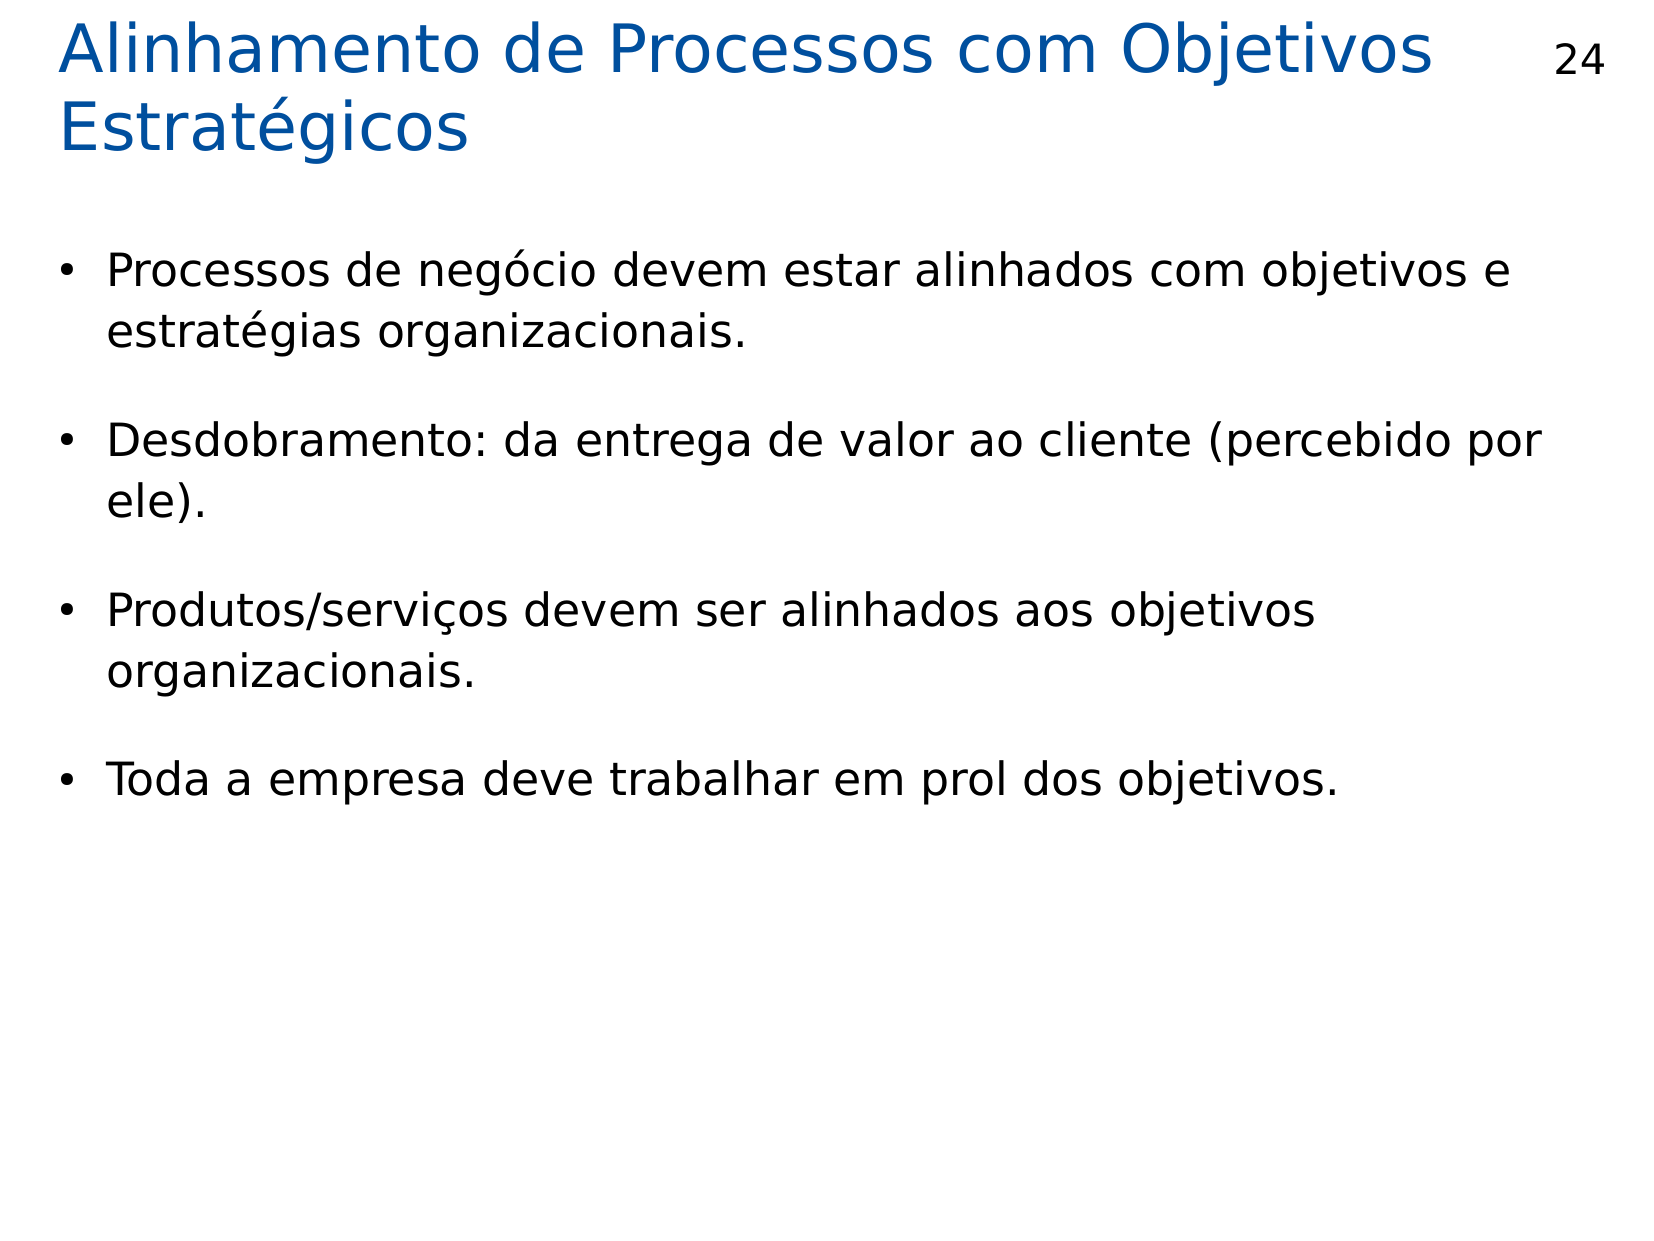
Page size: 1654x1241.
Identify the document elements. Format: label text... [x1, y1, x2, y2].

title Alinhamento de Processos com Objetivos Estratégicos [59, 10, 1506, 167]
list Processos de negócio devem estar alinhados com objetivos e estratégias organizacionais. Desdobramento: da entrega de valor ao cliente (percebido por ele). Produtos/serviços devem ser alinhados aos objetivos organizacionais. Toda a empresa deve trabalhar em prol dos objetivos. [59, 236, 1595, 1211]
